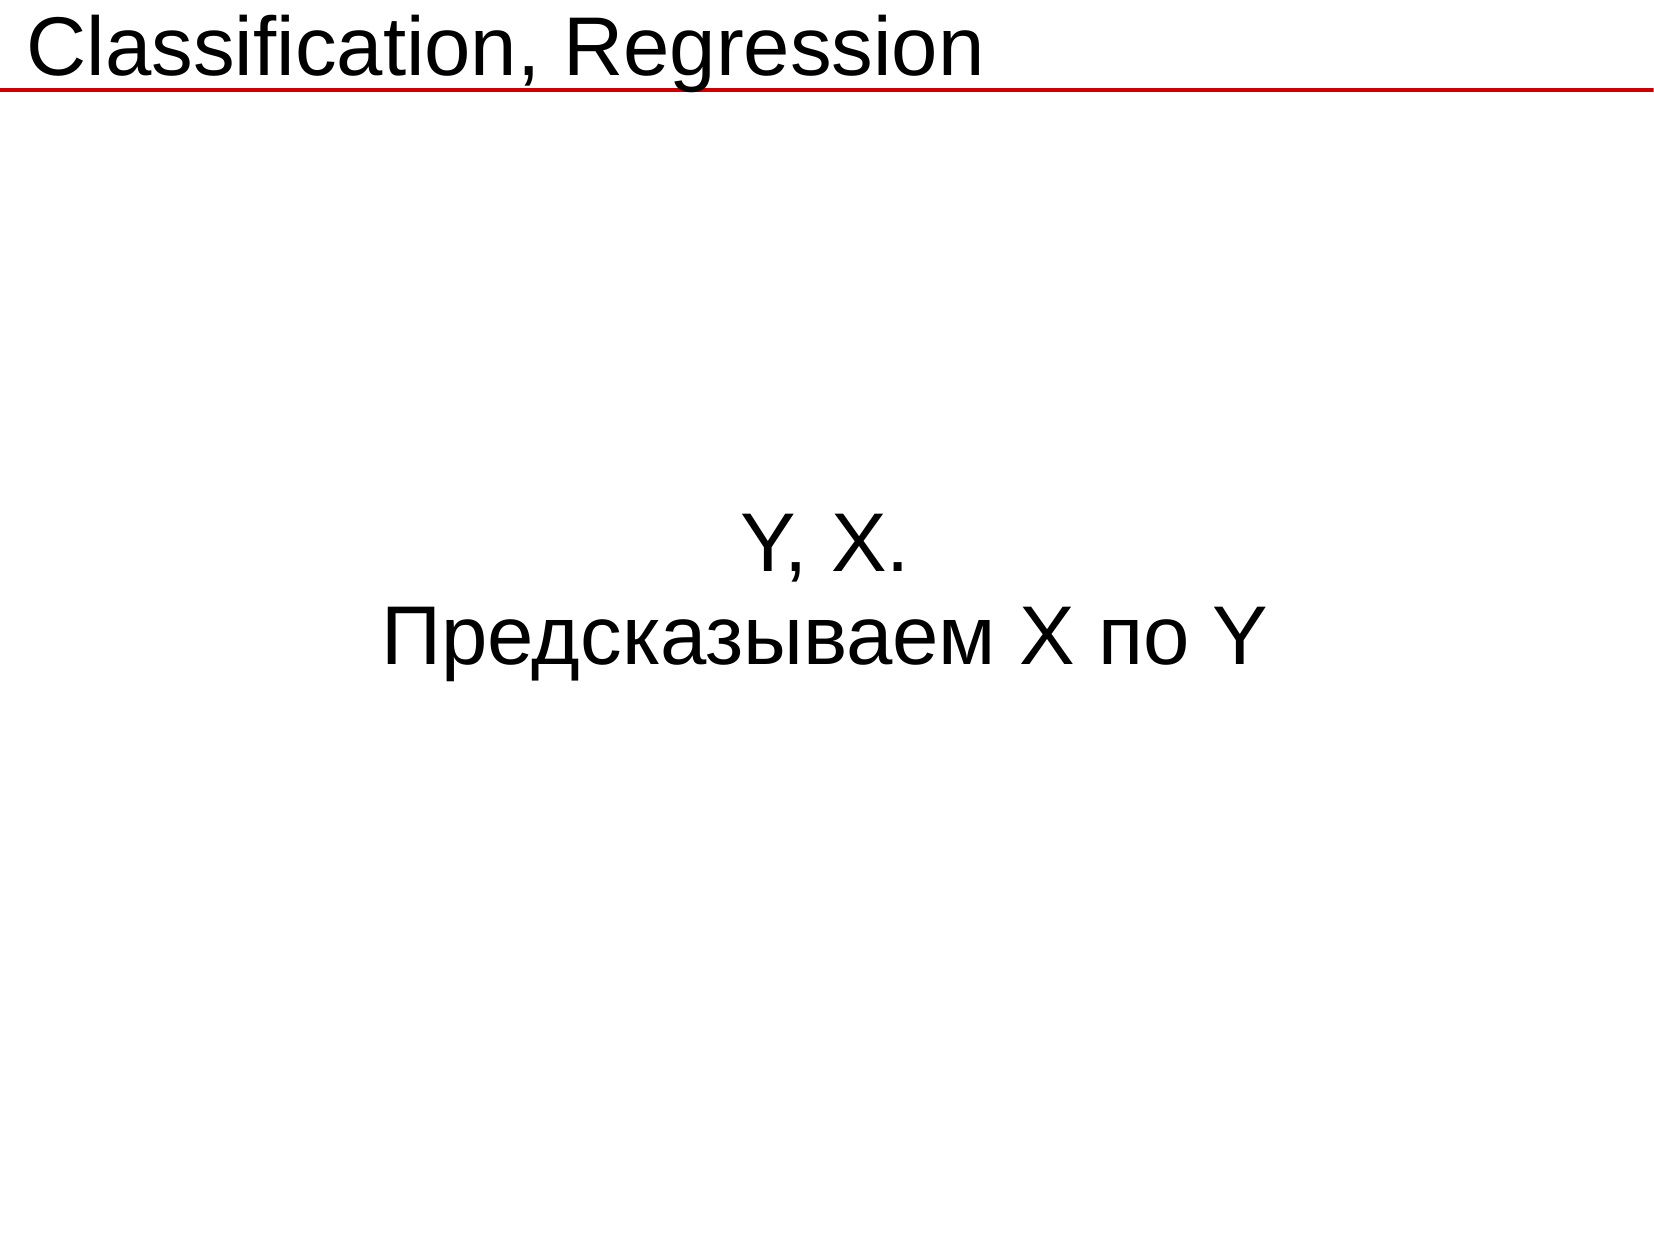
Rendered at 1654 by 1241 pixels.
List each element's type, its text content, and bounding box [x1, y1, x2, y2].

text_box Y, X. Предсказываем X по Y [345, 489, 1306, 691]
title Classification, Regression [26, 0, 1471, 94]
